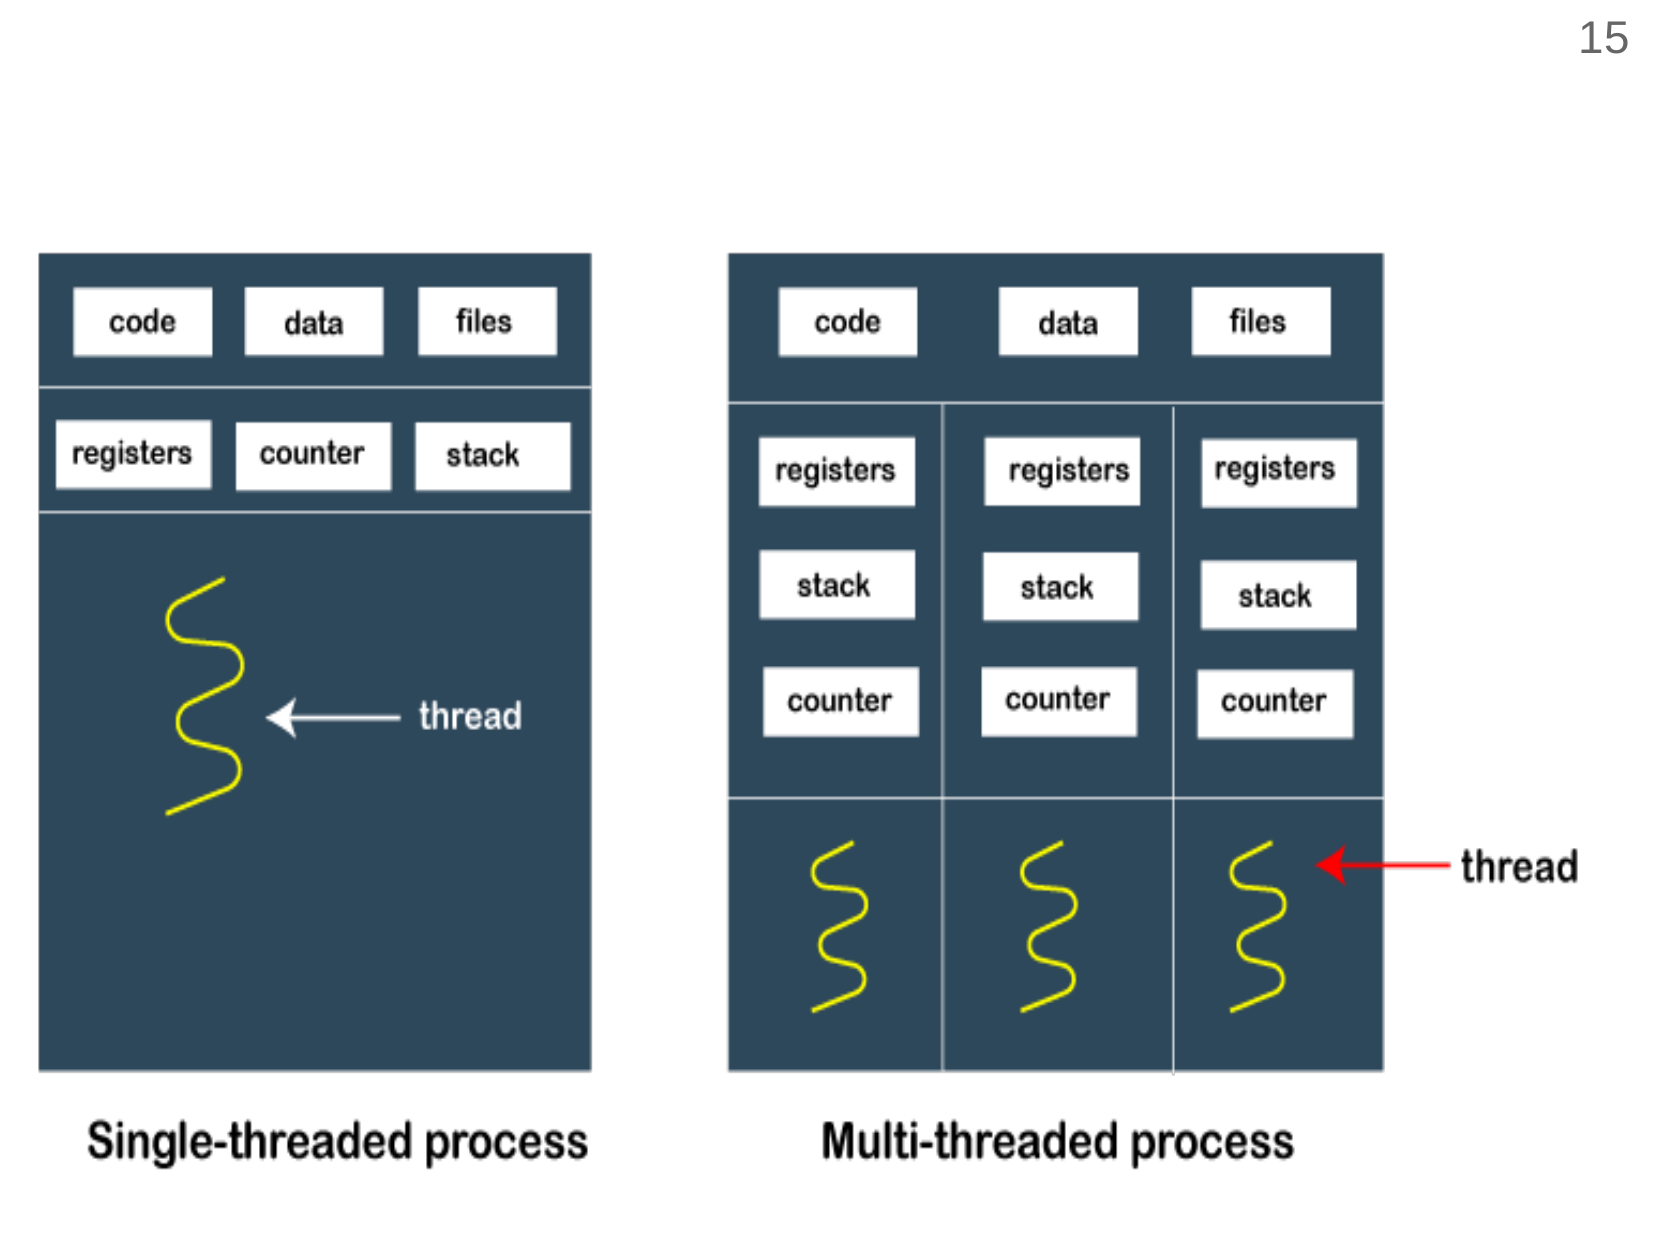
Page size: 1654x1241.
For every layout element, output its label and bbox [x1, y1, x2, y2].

picture [18, 236, 1625, 1211]
